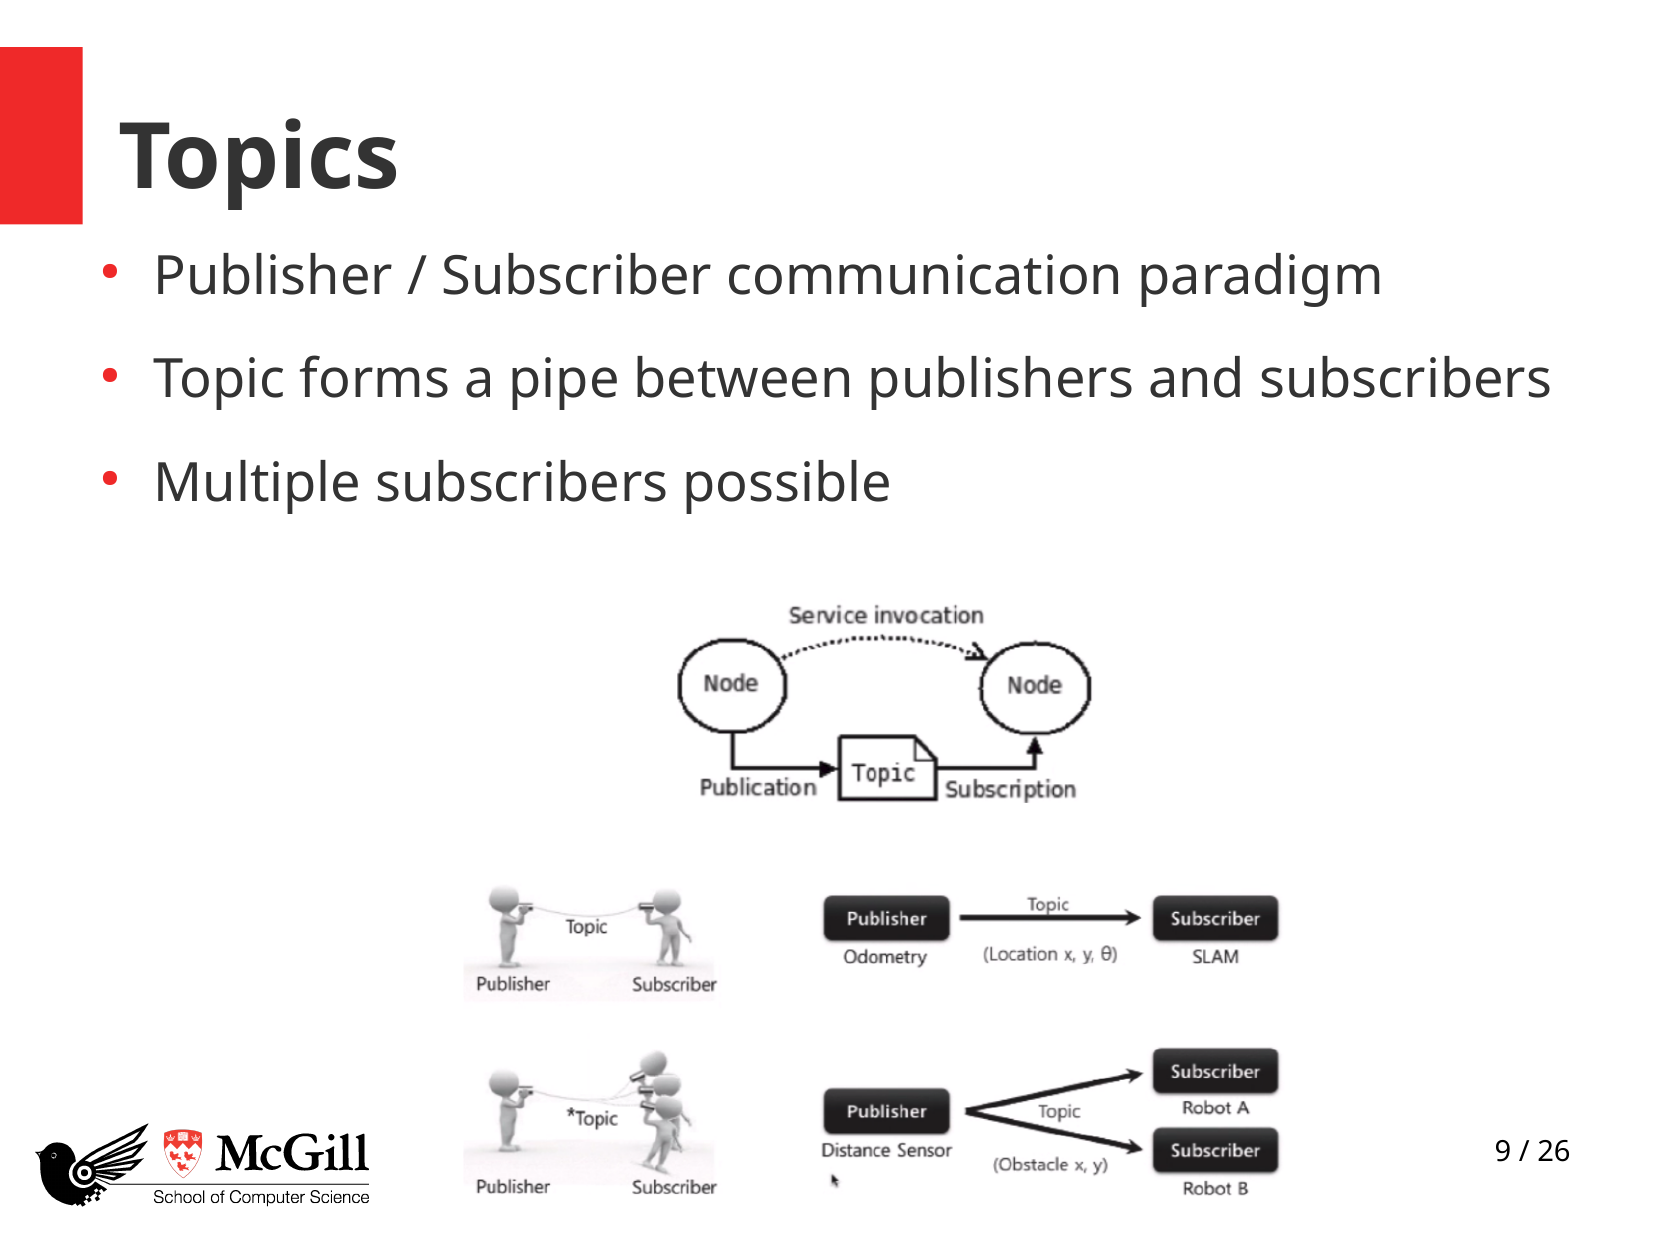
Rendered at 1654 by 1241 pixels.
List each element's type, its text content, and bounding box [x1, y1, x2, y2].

title Topics [118, 49, 1571, 236]
list Publisher / Subscriber communication paradigm Topic forms a pipe between publishers and subscribers Multiple subscribers possible [82, 236, 1595, 500]
picture [35, 1110, 369, 1216]
picture [437, 590, 1339, 1222]
